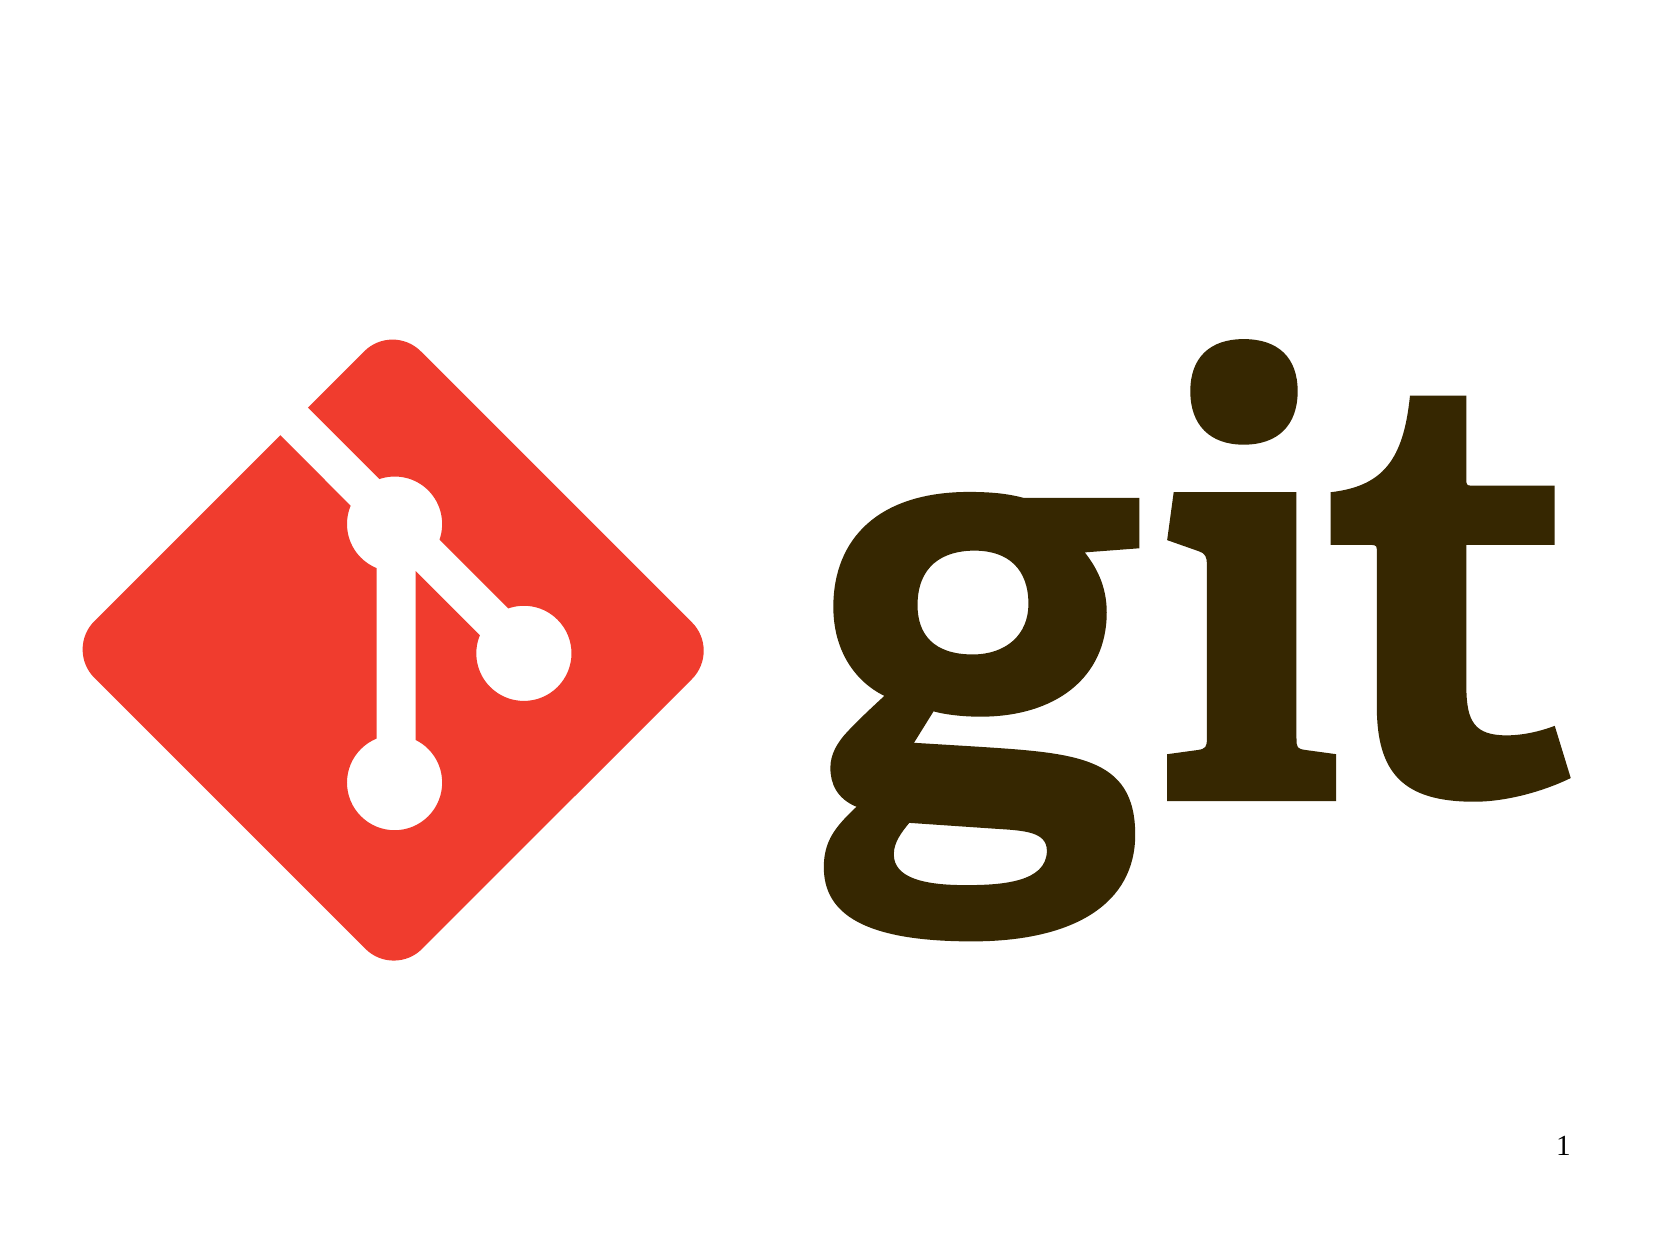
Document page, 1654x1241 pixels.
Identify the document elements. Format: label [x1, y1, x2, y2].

picture [82, 339, 1571, 961]
